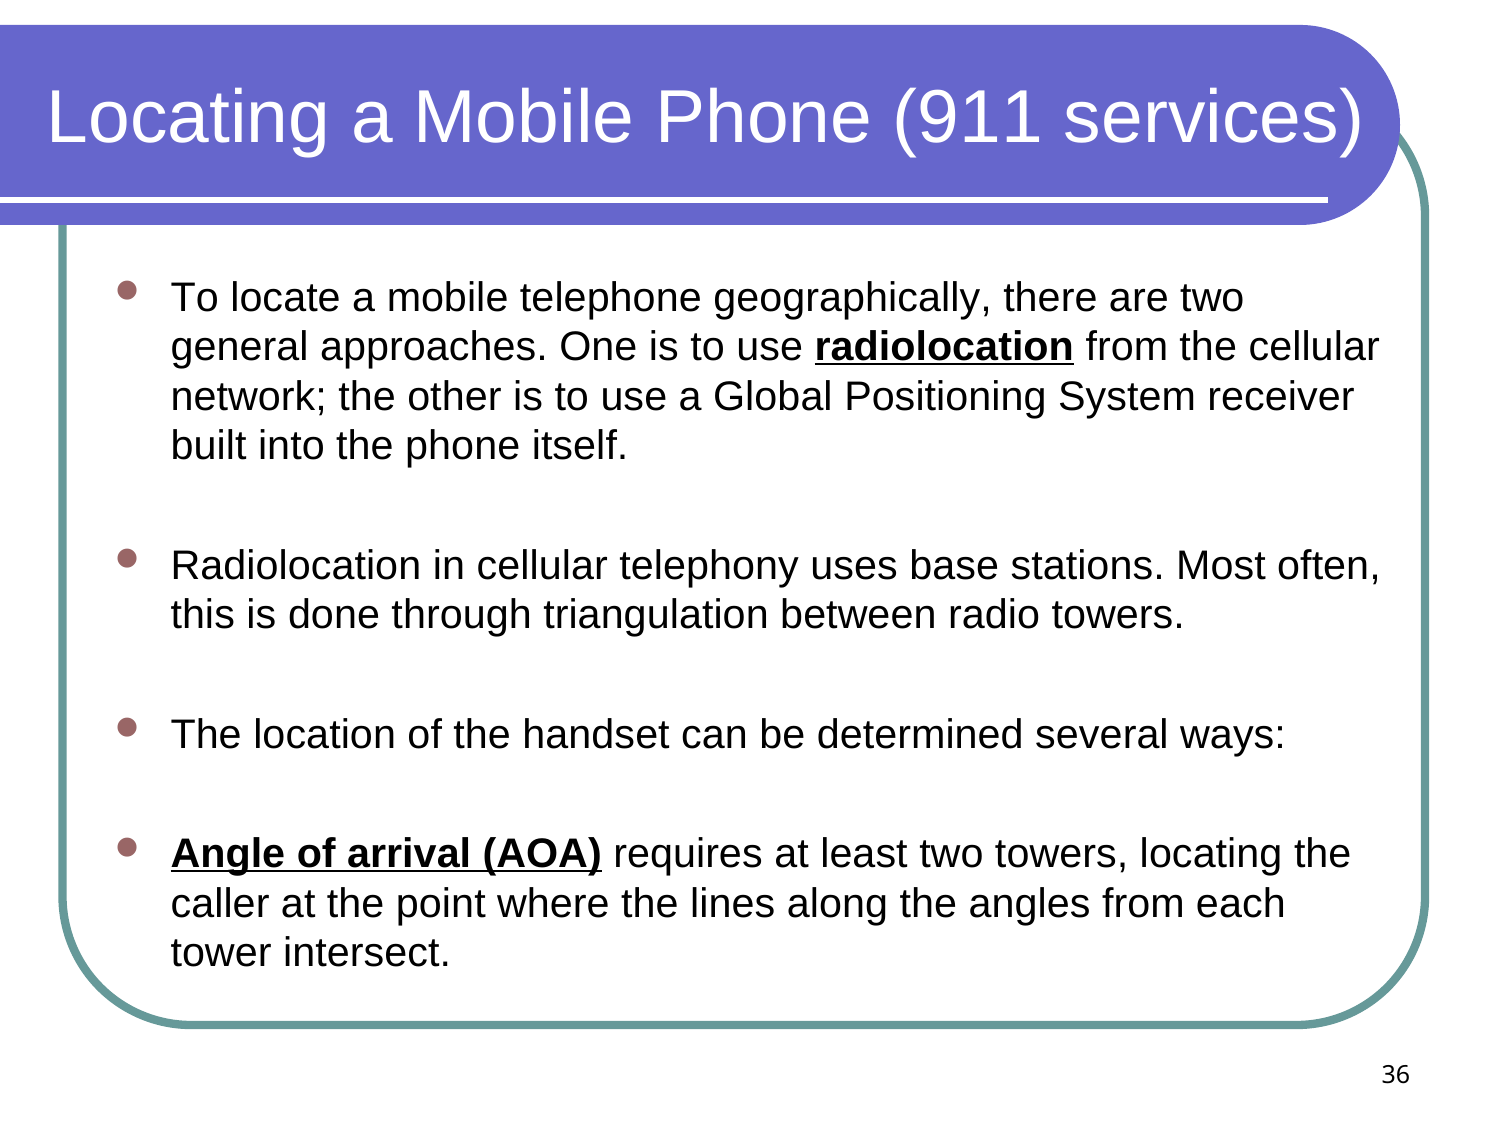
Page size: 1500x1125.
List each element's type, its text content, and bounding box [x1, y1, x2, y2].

title Locating a Mobile Phone (911 services) [31, 37, 1388, 188]
list To locate a mobile telephone geographically, there are two general approaches. One is to use radiolocation from the cellular network; the other is to use a Global Positioning System receiver built into the phone itself. Radiolocation in cellular telephony uses base stations. Most often, this is done through triangulation between radio towers. The location of the handset can be determined several ways: Angle of arrival (AOA) requires at least two towers, locating the caller at the point where the lines along the angles from each tower intersect. [99, 262, 1401, 988]
text_box <number> [1074, 1025, 1426, 1101]
